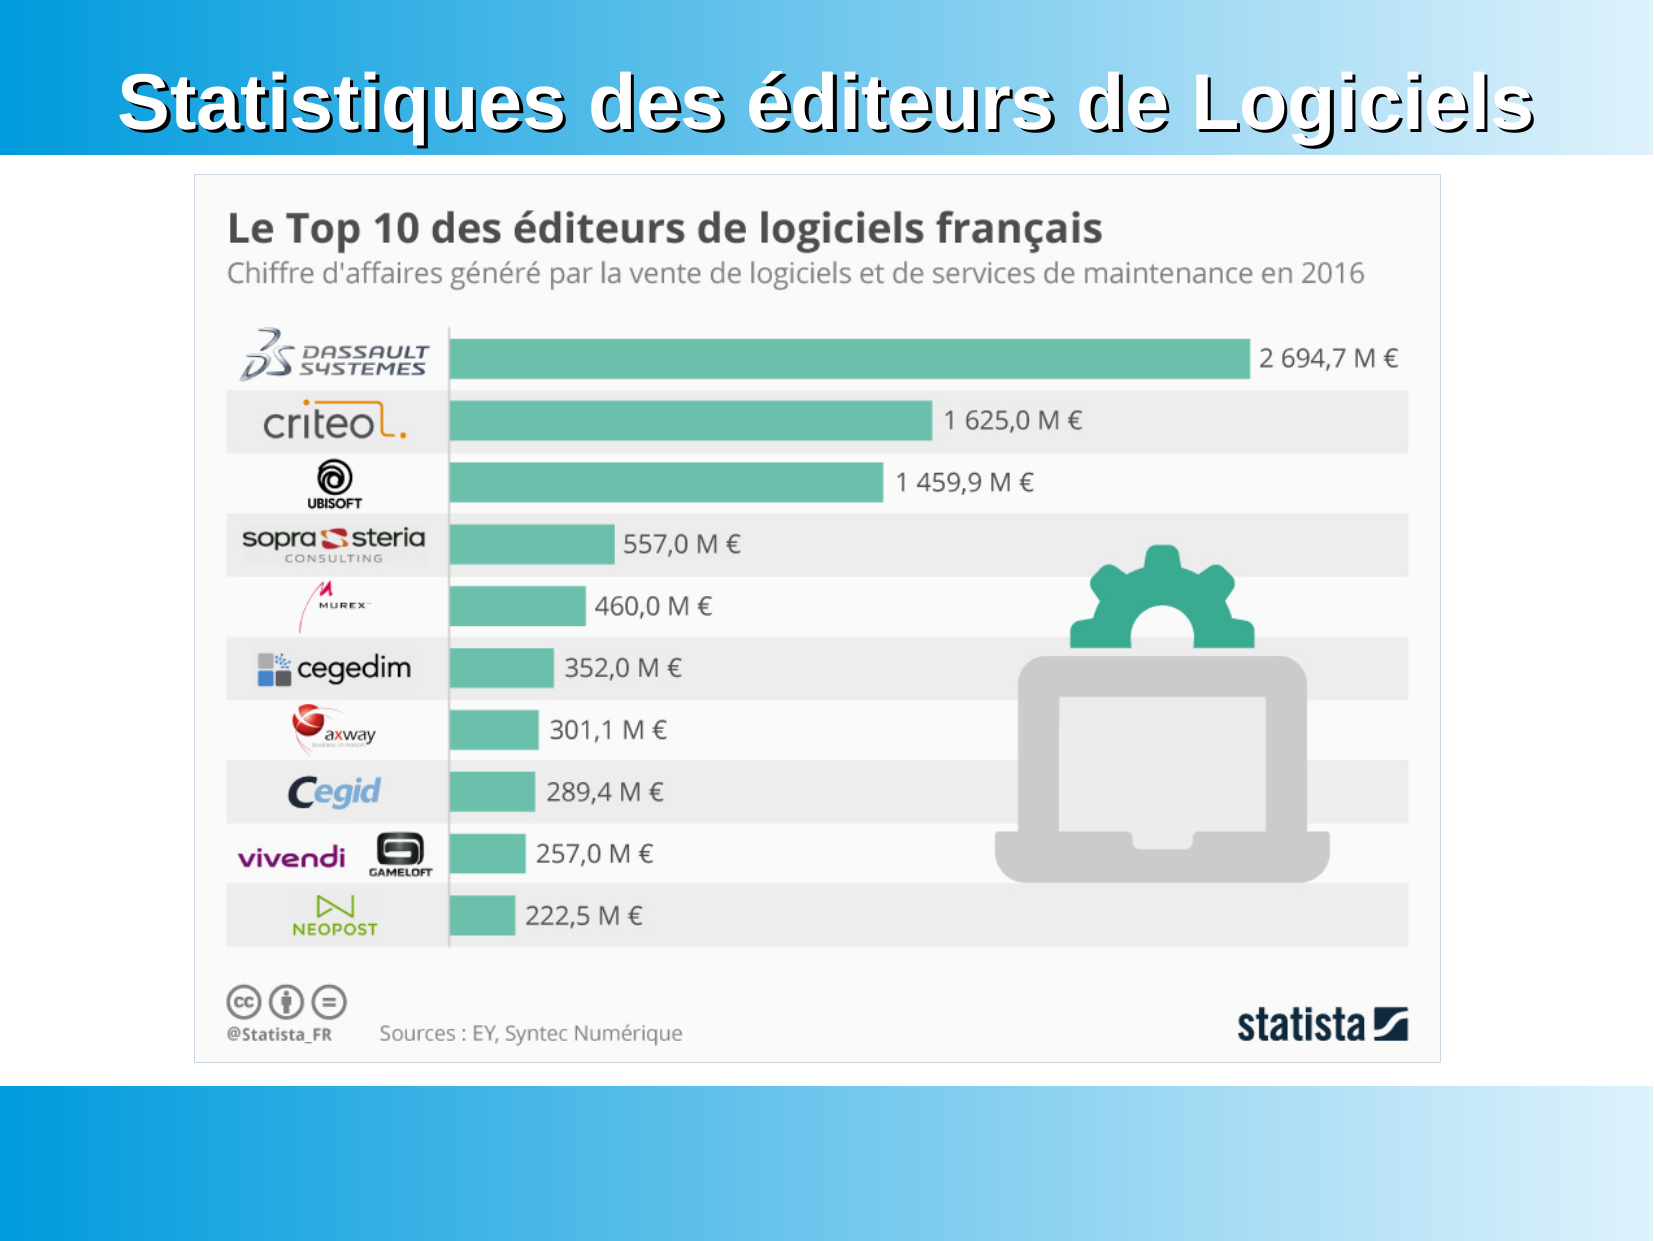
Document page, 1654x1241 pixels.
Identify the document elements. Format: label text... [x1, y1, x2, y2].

title Statistiques des éditeurs de Logiciels [82, 49, 1571, 155]
picture [194, 174, 1441, 1063]
